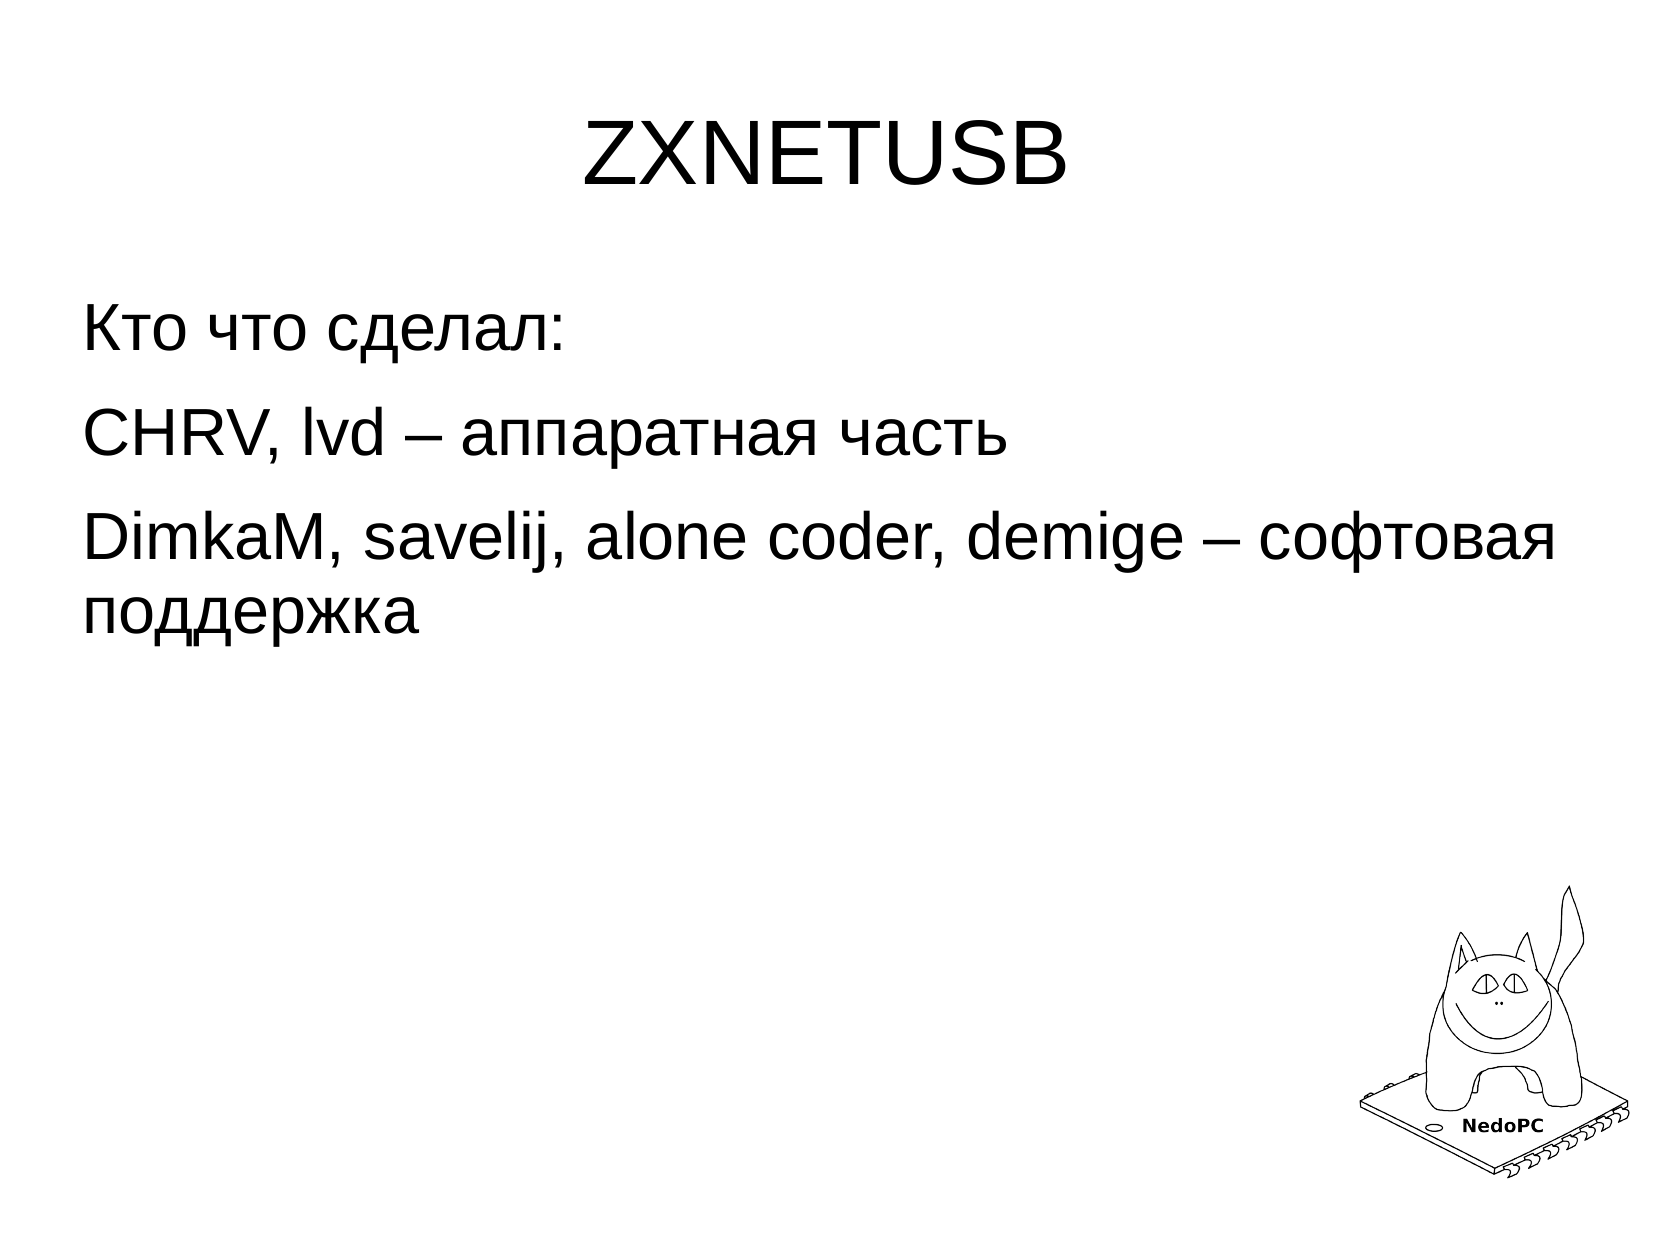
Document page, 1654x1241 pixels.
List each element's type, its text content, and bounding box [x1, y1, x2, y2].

list Кто что сделал: CHRV, lvd – аппаратная часть DimkaM, savelij, alone coder, demige – софтовая поддержка [82, 290, 1571, 1156]
picture [5, 37, 1654, 1207]
